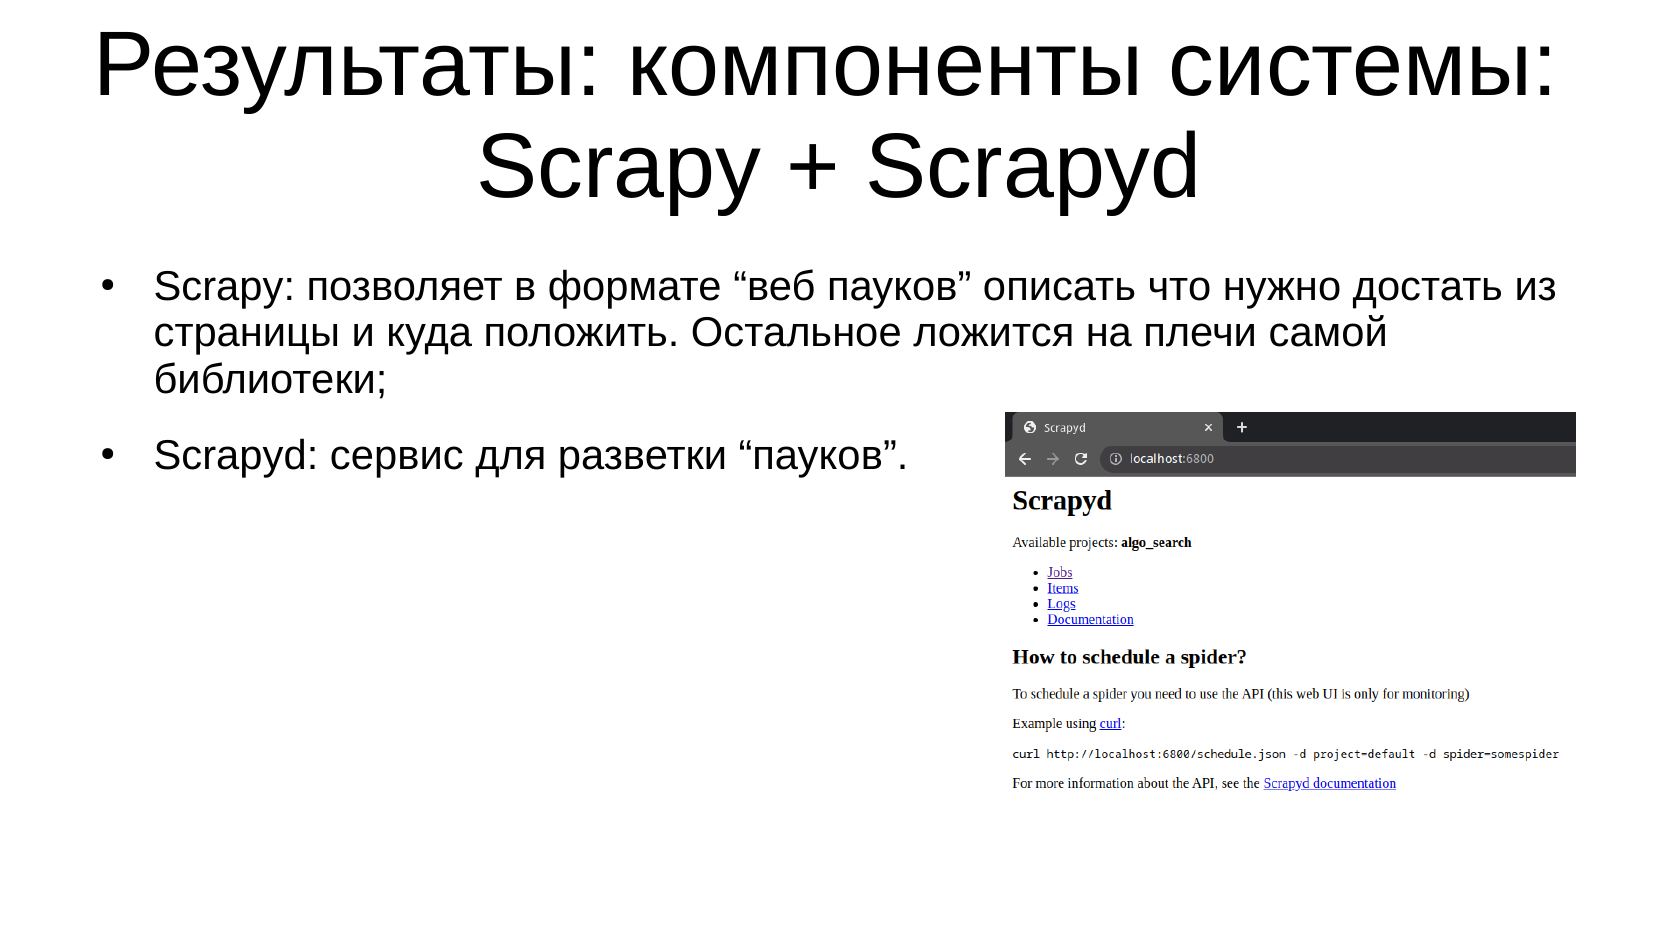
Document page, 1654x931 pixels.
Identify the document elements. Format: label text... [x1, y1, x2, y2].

title Результаты: компоненты системы: Scrapy + Scrapyd [82, 12, 1571, 218]
picture [1005, 412, 1576, 826]
list Scrapy: позволяет в формате “веб пауков” описать что нужно достать из страницы и куда положить. Остальное ложится на плечи самой библиотеки; Scrapyd: сервис для разветки “пауков”. [82, 262, 1571, 488]
